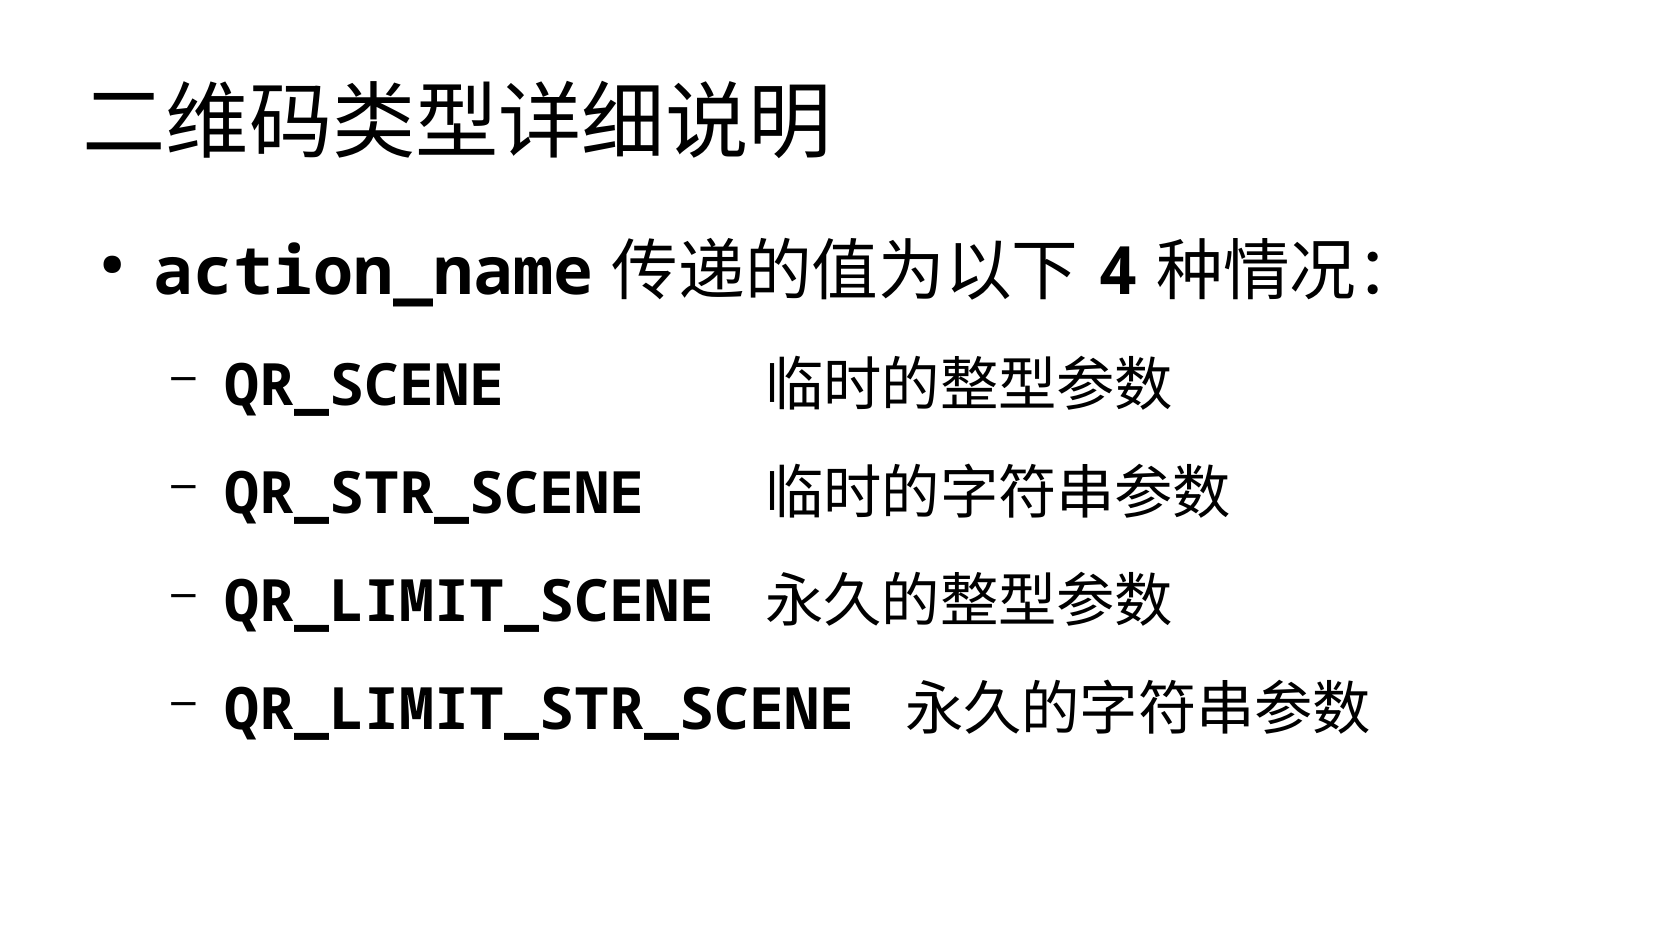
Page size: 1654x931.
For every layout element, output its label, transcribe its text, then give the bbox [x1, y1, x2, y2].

list action_name传递的值为以下4种情况： QR_SCENE 临时的整型参数 QR_STR_SCENE 临时的字符串参数 QR_LIMIT_SCENE 永久的整型参数 QR_LIMIT_STR_SCENE 永久的字符串参数 [82, 217, 1571, 848]
title 二维码类型详细说明 [82, 37, 1571, 193]
